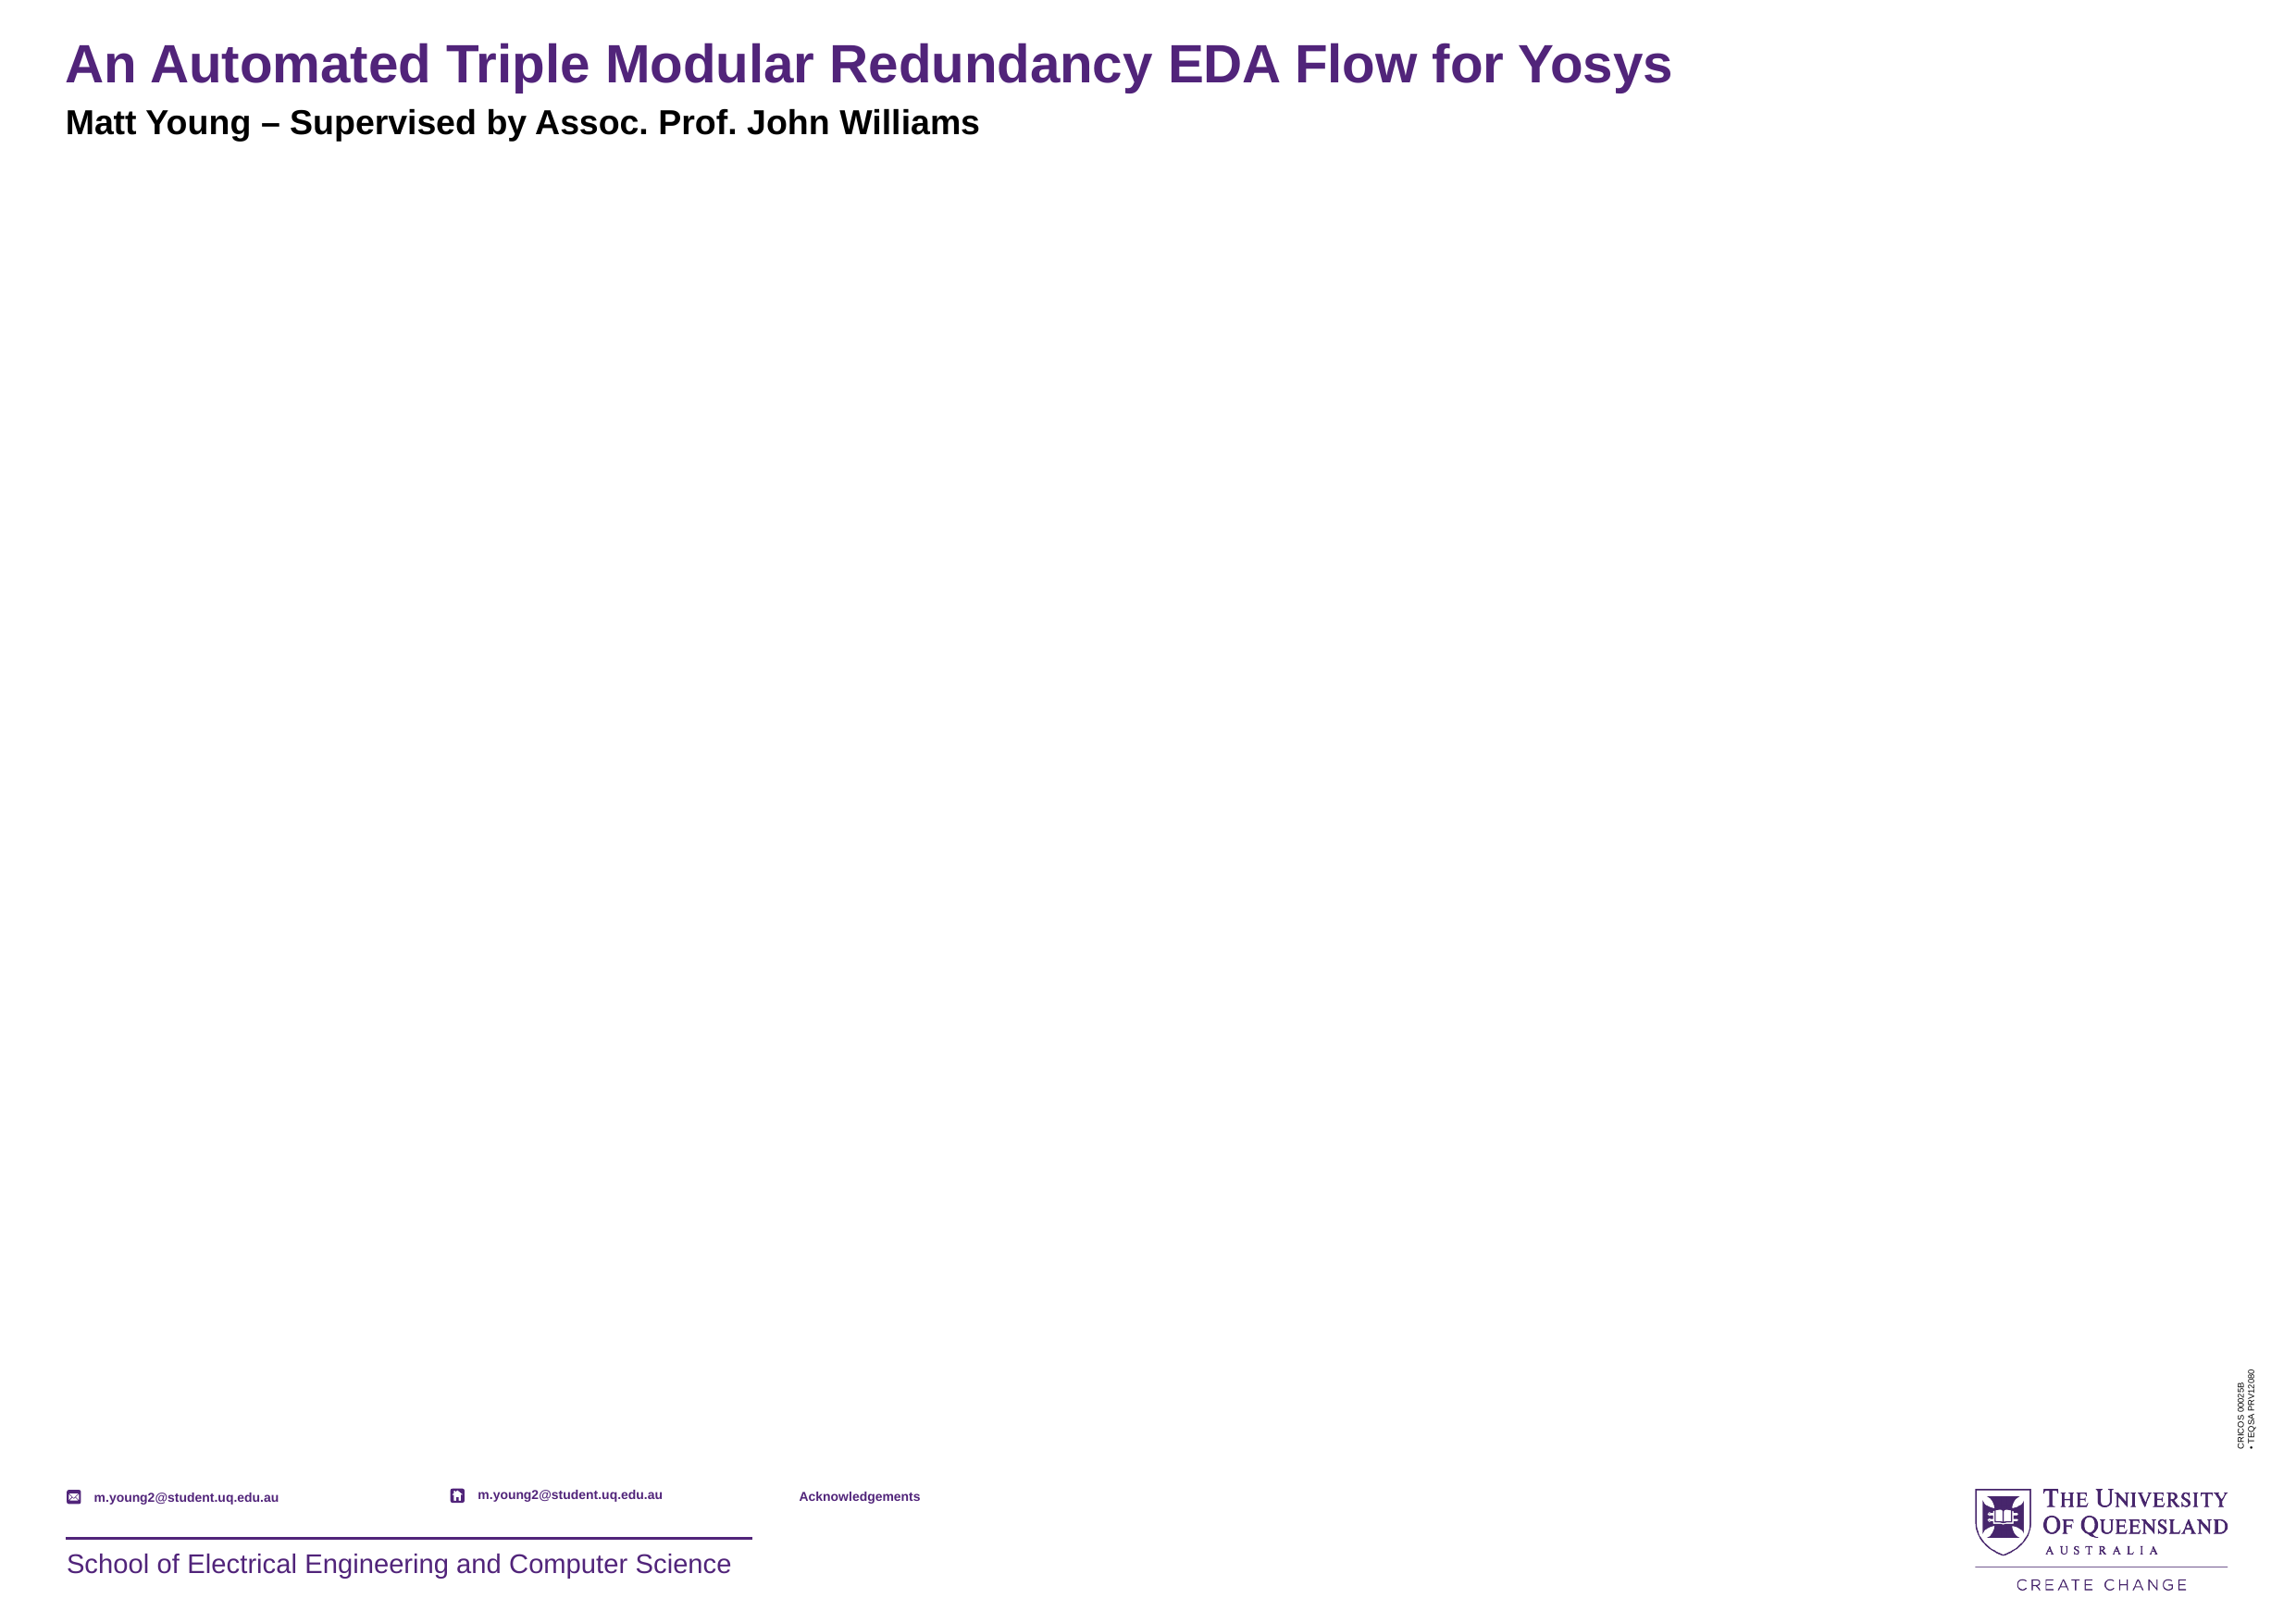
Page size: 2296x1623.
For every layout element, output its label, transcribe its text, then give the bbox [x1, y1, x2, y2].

list m.young2@student.uq.edu.au [93, 1490, 436, 1505]
text_box Acknowledgements [799, 1488, 922, 1505]
list Matt Young – Supervised by Assoc. Prof. John Williams [65, 100, 2230, 142]
text_box CRICOS 00025B • TEQSA PRV12080 [2229, 1298, 2242, 1464]
text_box School of Electrical Engineering and Computer Science [67, 1546, 733, 1580]
list m.young2@student.uq.edu.au [478, 1488, 820, 1504]
picture [450, 1488, 465, 1504]
picture [1973, 1486, 2230, 1593]
picture [67, 1490, 81, 1505]
title An Automated Triple Modular Redundancy EDA Flow for Yosys [65, 29, 2230, 94]
